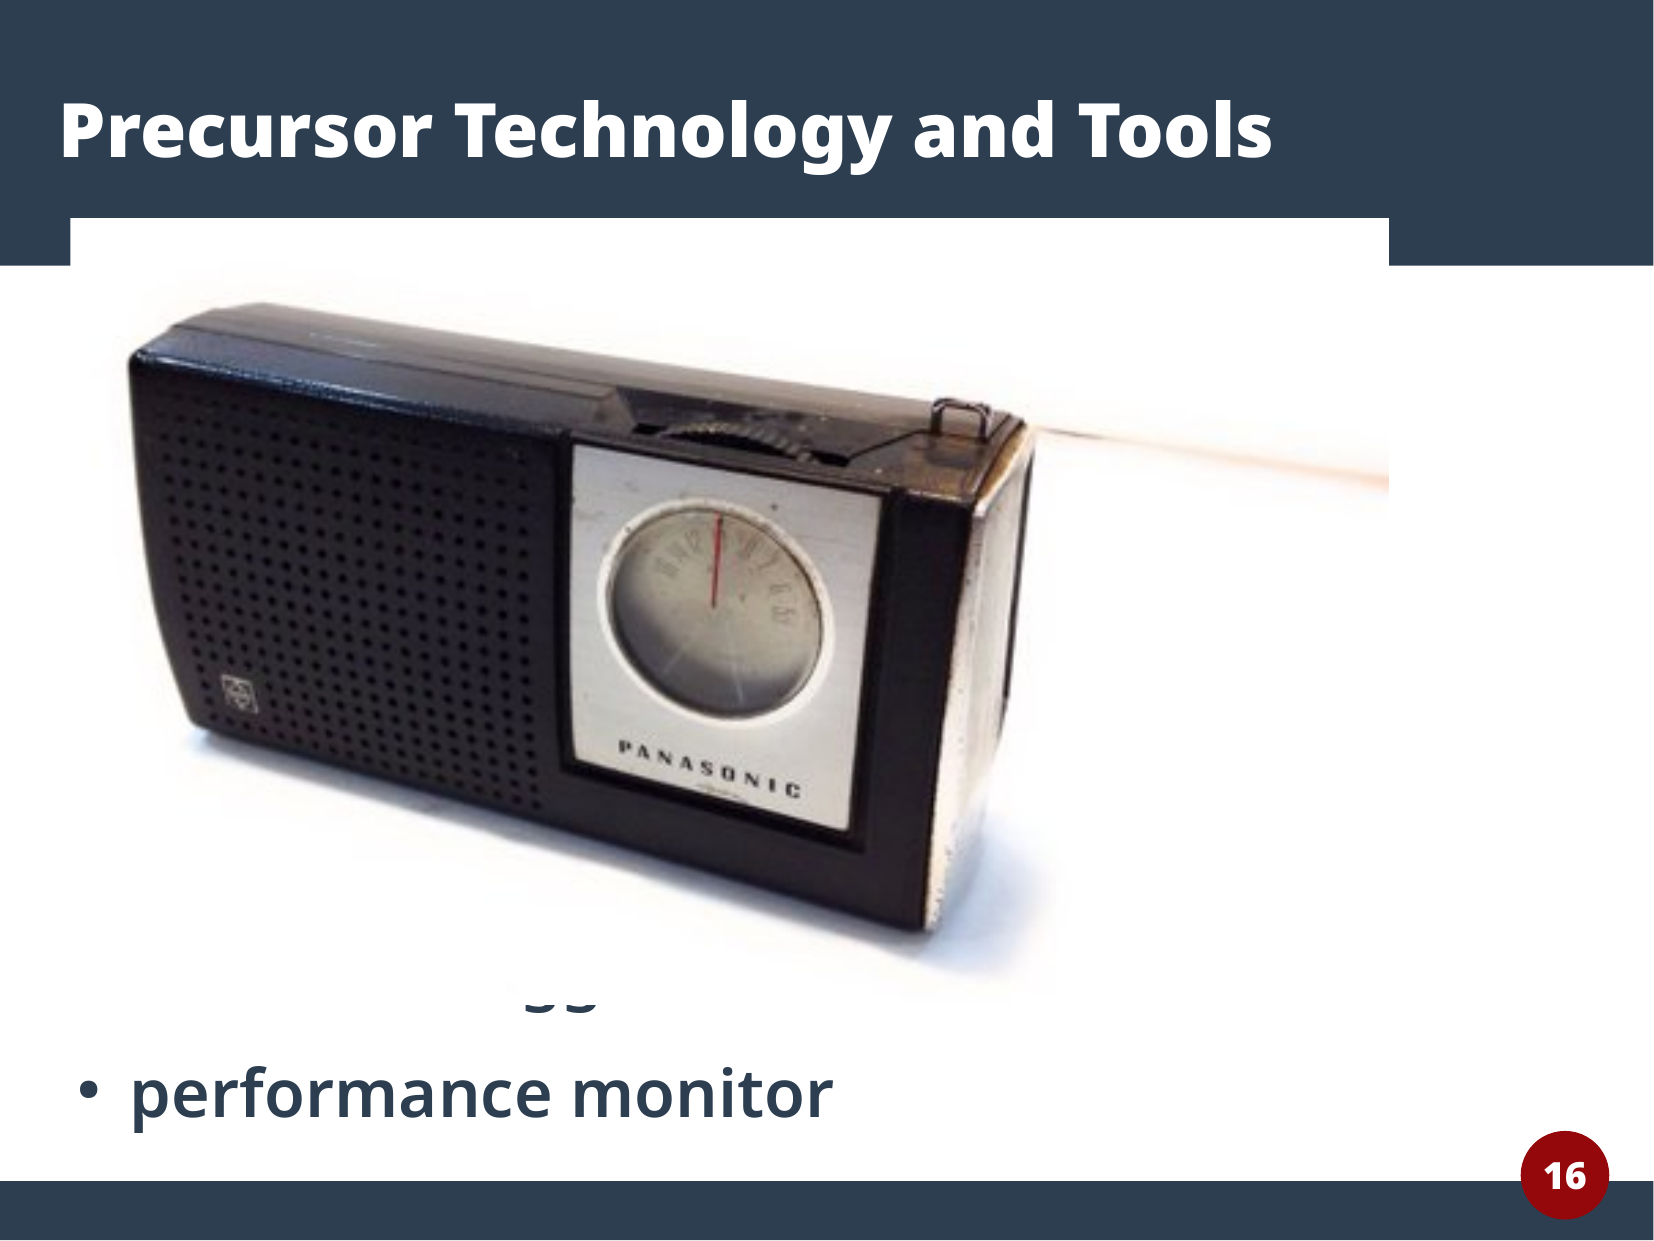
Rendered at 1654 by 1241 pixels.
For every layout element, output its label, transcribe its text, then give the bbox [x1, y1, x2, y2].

picture [70, 218, 1476, 1005]
text_box [59, 49, 1595, 207]
list lines of source code source file sccs, cvs, git vi, emacs relocatable binary device driver kernel debugger performance monitor [59, 324, 1595, 1152]
